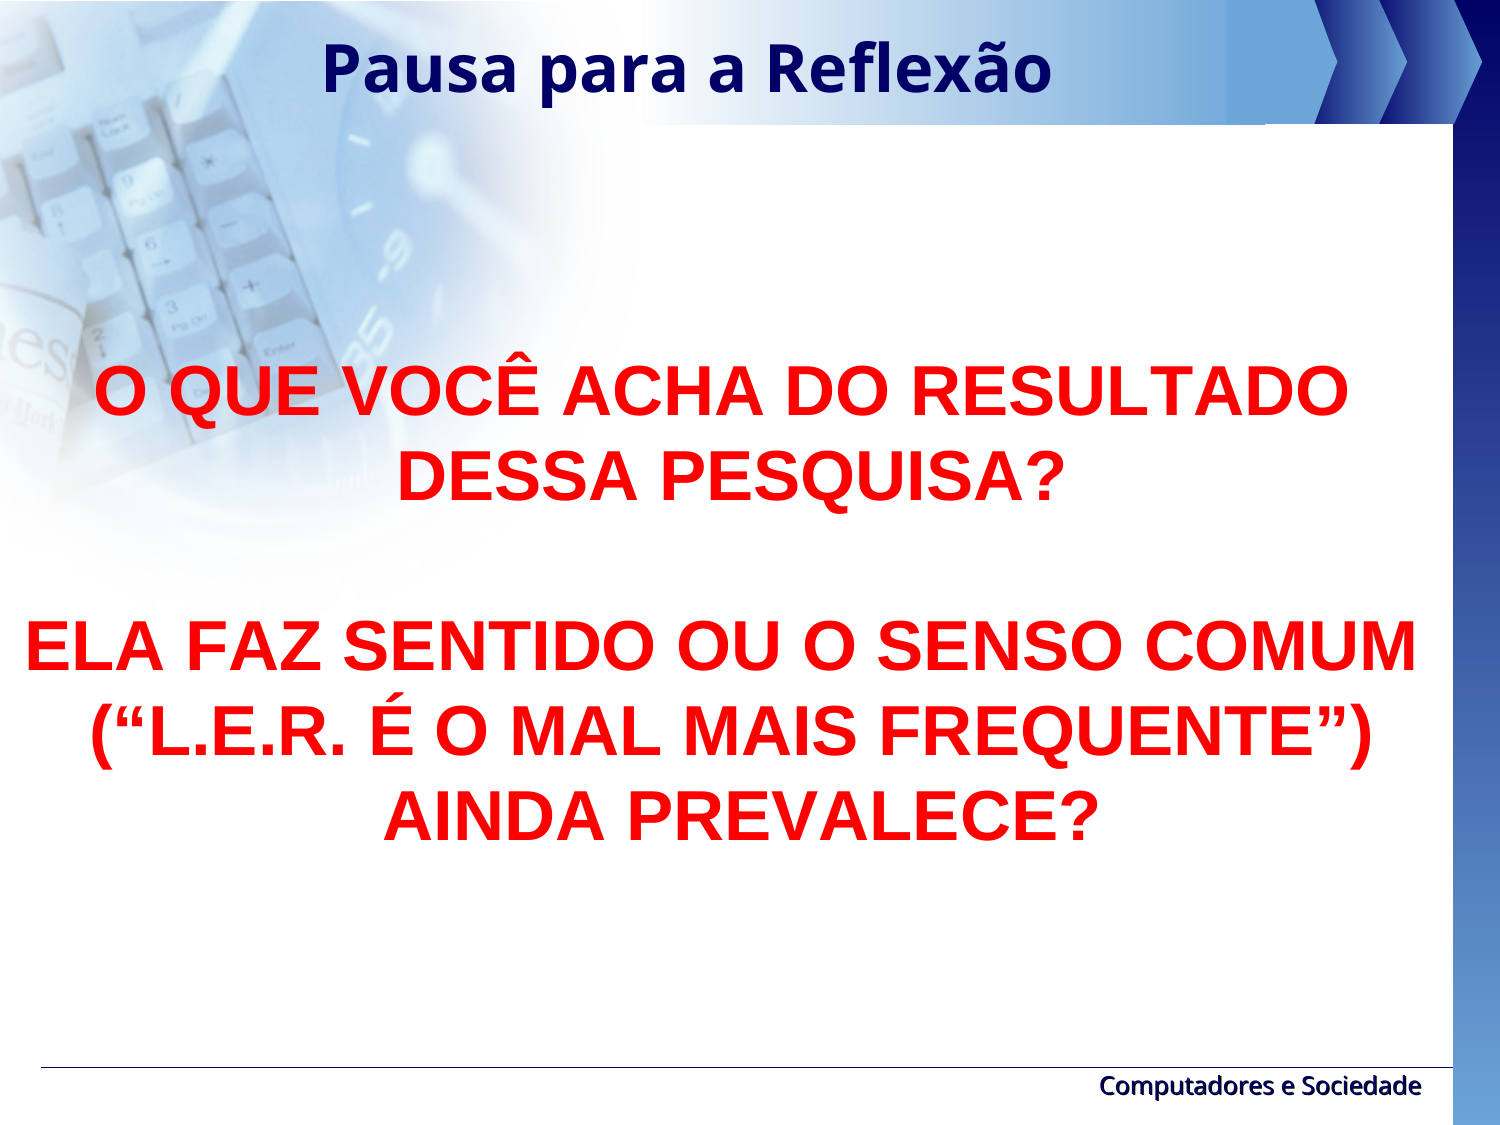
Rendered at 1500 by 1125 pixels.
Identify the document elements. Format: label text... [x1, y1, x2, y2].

text_box O QUE VOCÊ ACHA DO RESULTADO DESSA PESQUISA? ELA FAZ SENTIDO OU O SENSO COMUM (“L.E.R. É O MAL MAIS FREQUENTE”) AINDA PREVALECE? [9, 337, 1453, 862]
title Pausa para a Reflexão [74, 0, 1300, 155]
